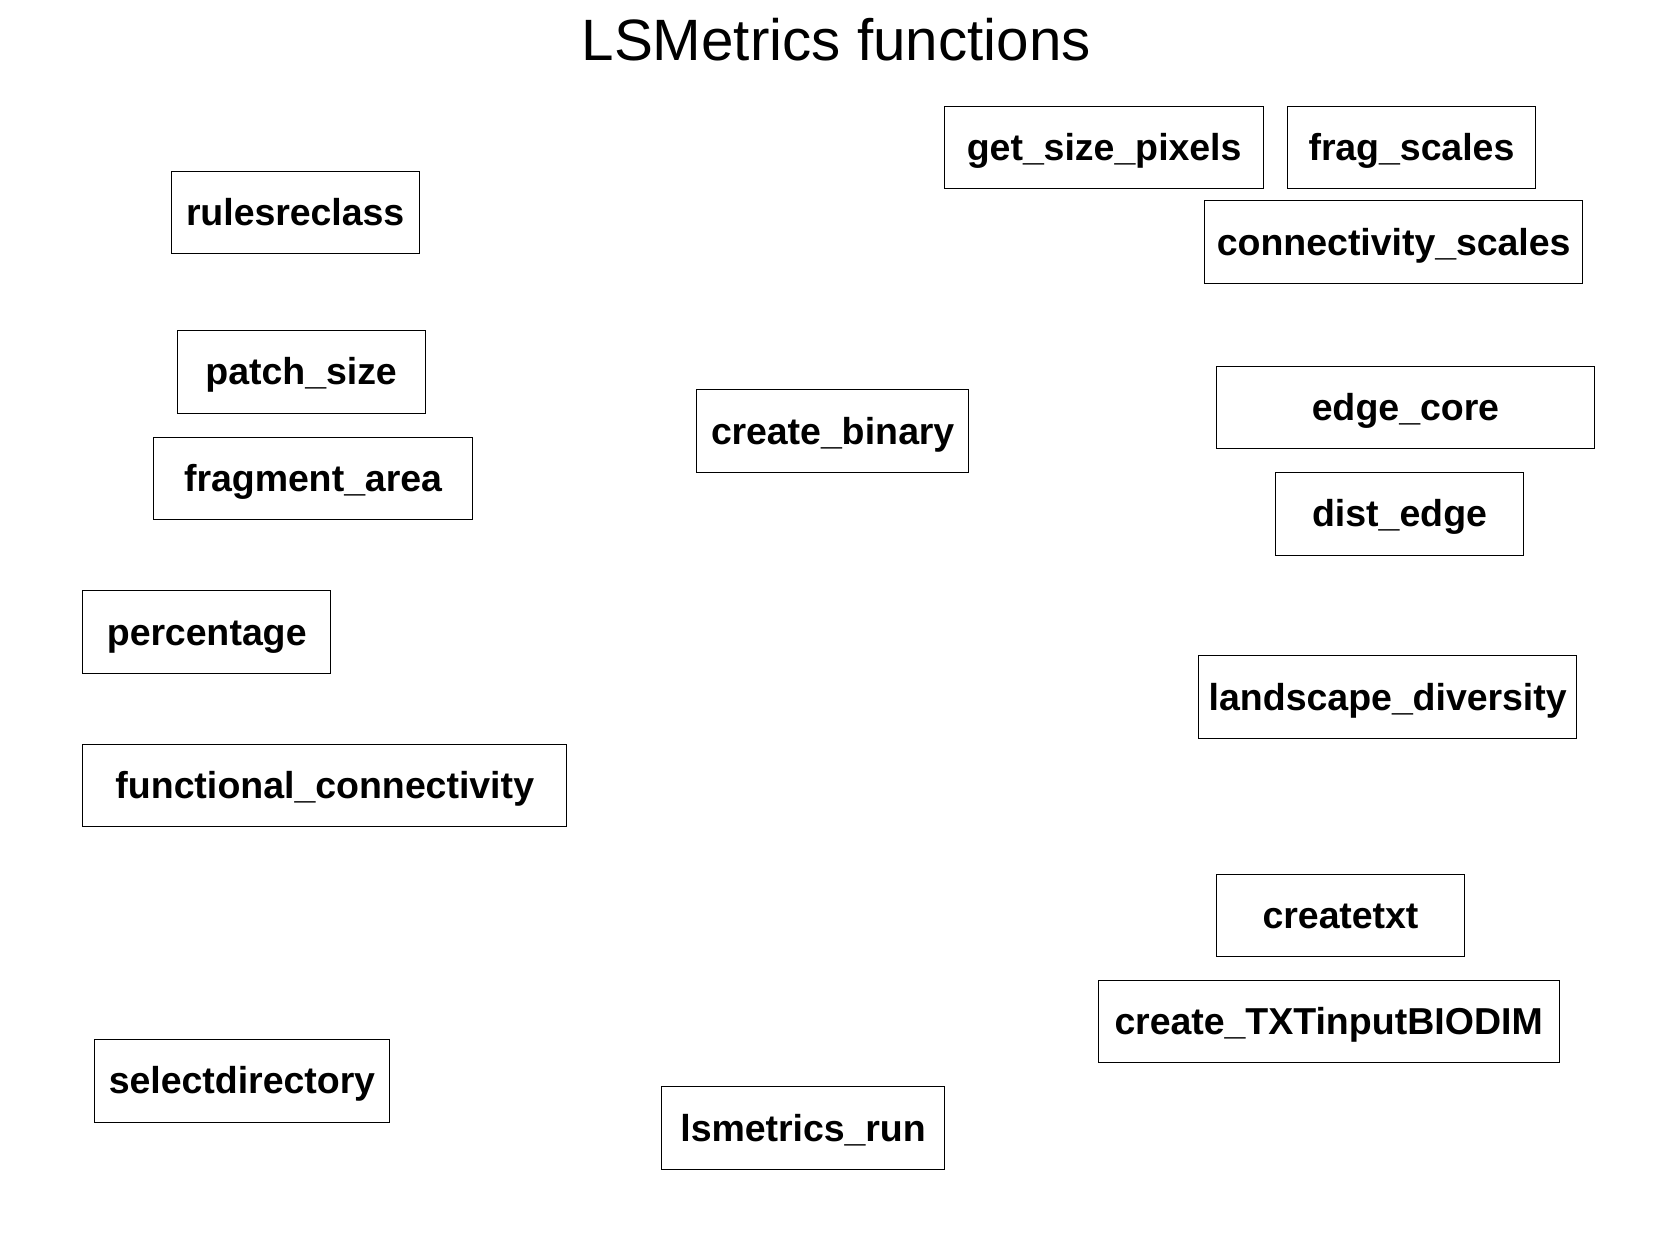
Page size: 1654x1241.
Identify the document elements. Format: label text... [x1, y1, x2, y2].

text_box dist_edge [1275, 472, 1524, 556]
text_box createtxt [1216, 874, 1465, 957]
text_box lsmetrics_run [661, 1086, 945, 1170]
text_box percentage [82, 590, 331, 674]
text_box edge_core [1216, 366, 1595, 449]
text_box fragment_area [153, 437, 473, 520]
text_box get_size_pixels [944, 106, 1264, 189]
text_box frag_scales [1287, 106, 1536, 189]
text_box rulesreclass [171, 171, 420, 254]
text_box create_TXTinputBIODIM [1098, 980, 1560, 1063]
text_box functional_connectivity [82, 744, 567, 827]
text_box create_binary [696, 389, 969, 473]
text_box selectdirectory [94, 1039, 390, 1123]
text_box LSMetrics functions [566, 0, 1205, 81]
text_box connectivity_scales [1204, 200, 1583, 284]
text_box patch_size [177, 330, 426, 414]
text_box landscape_diversity [1198, 655, 1577, 739]
